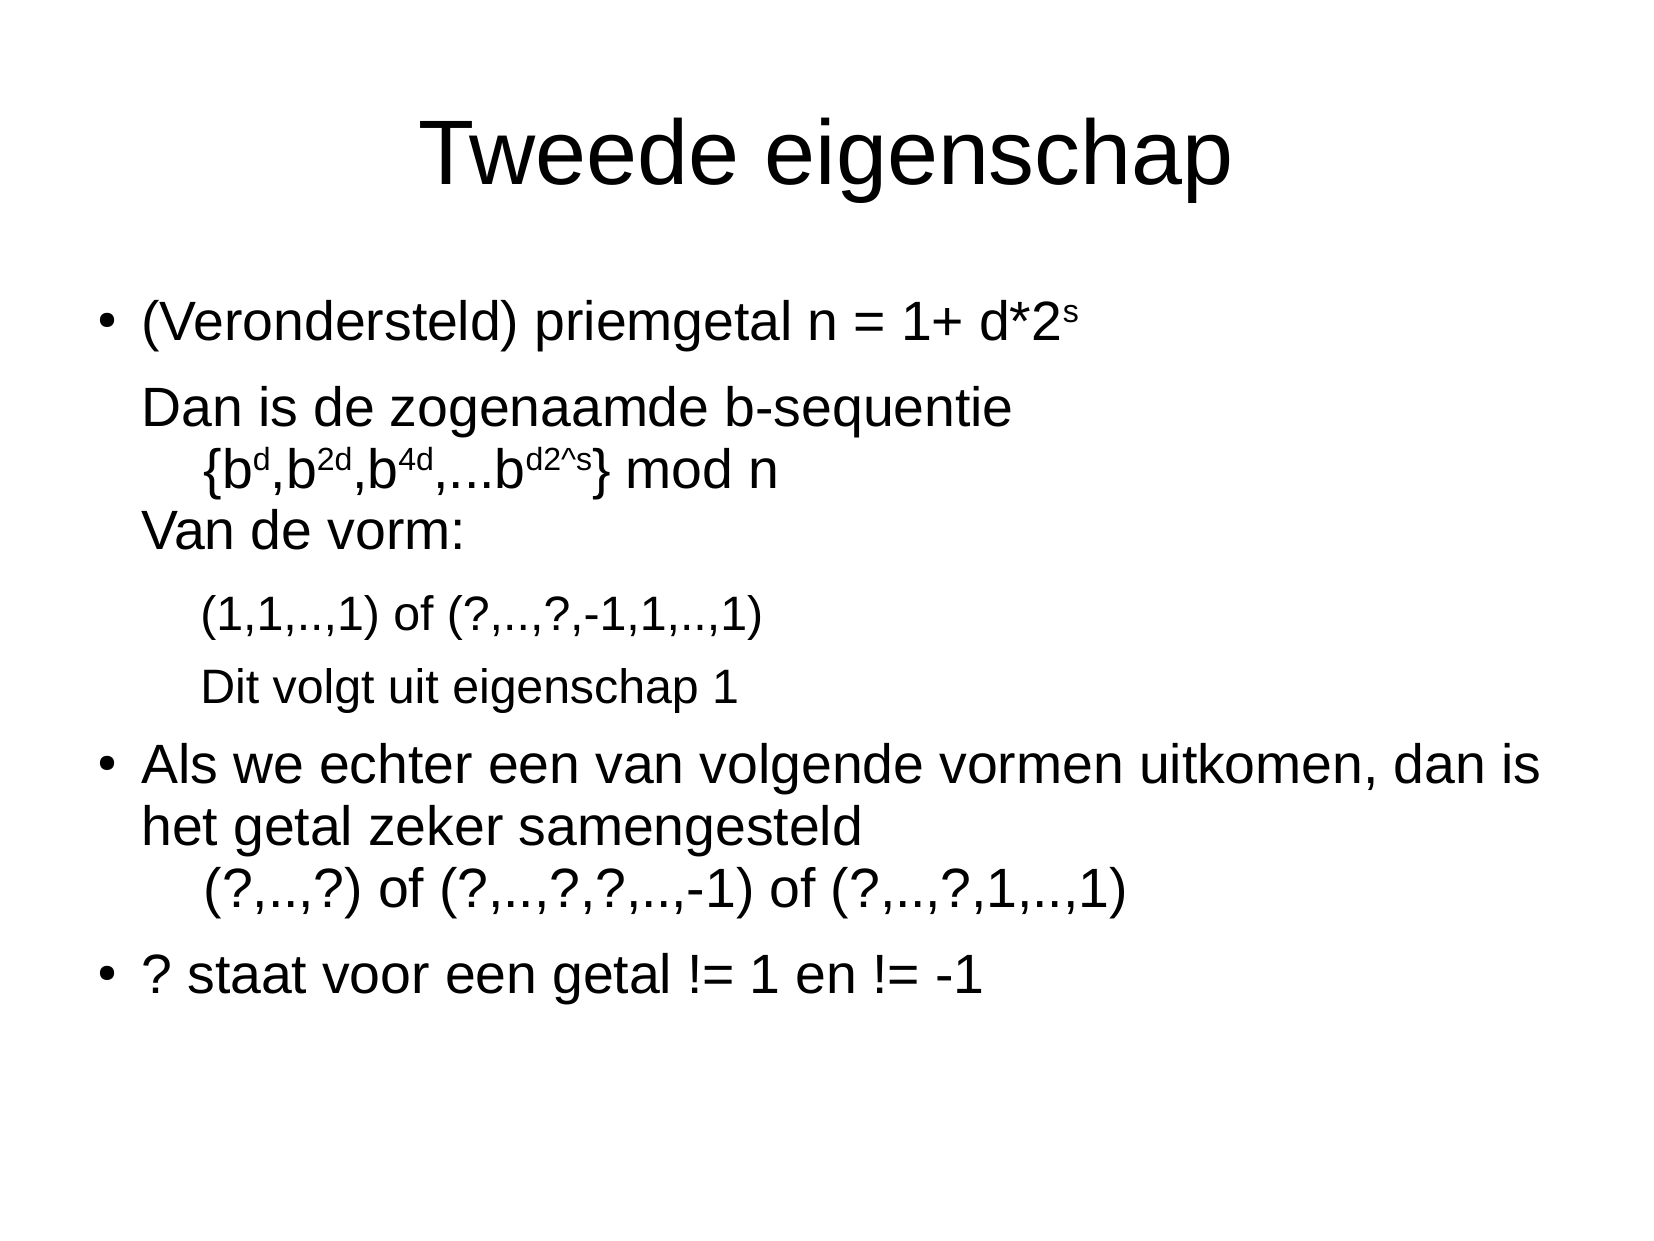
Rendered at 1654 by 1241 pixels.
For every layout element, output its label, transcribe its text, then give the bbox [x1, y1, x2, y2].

list (Verondersteld) priemgetal n = 1+ d*2s Dan is de zogenaamde b-sequentie {bd,b2d,b4d,...bd2^s} mod n Van de vorm: (1,1,..,1) of (?,..,?,-1,1,..,1) Dit volgt uit eigenschap 1 Als we echter een van volgende vormen uitkomen, dan is het getal zeker samengesteld (?,..,?) of (?,..,?,?,..,-1) of (?,..,?,1,..,1) ? staat voor een getal != 1 en != -1 [82, 290, 1571, 1010]
title Tweede eigenschap [82, 49, 1571, 257]
